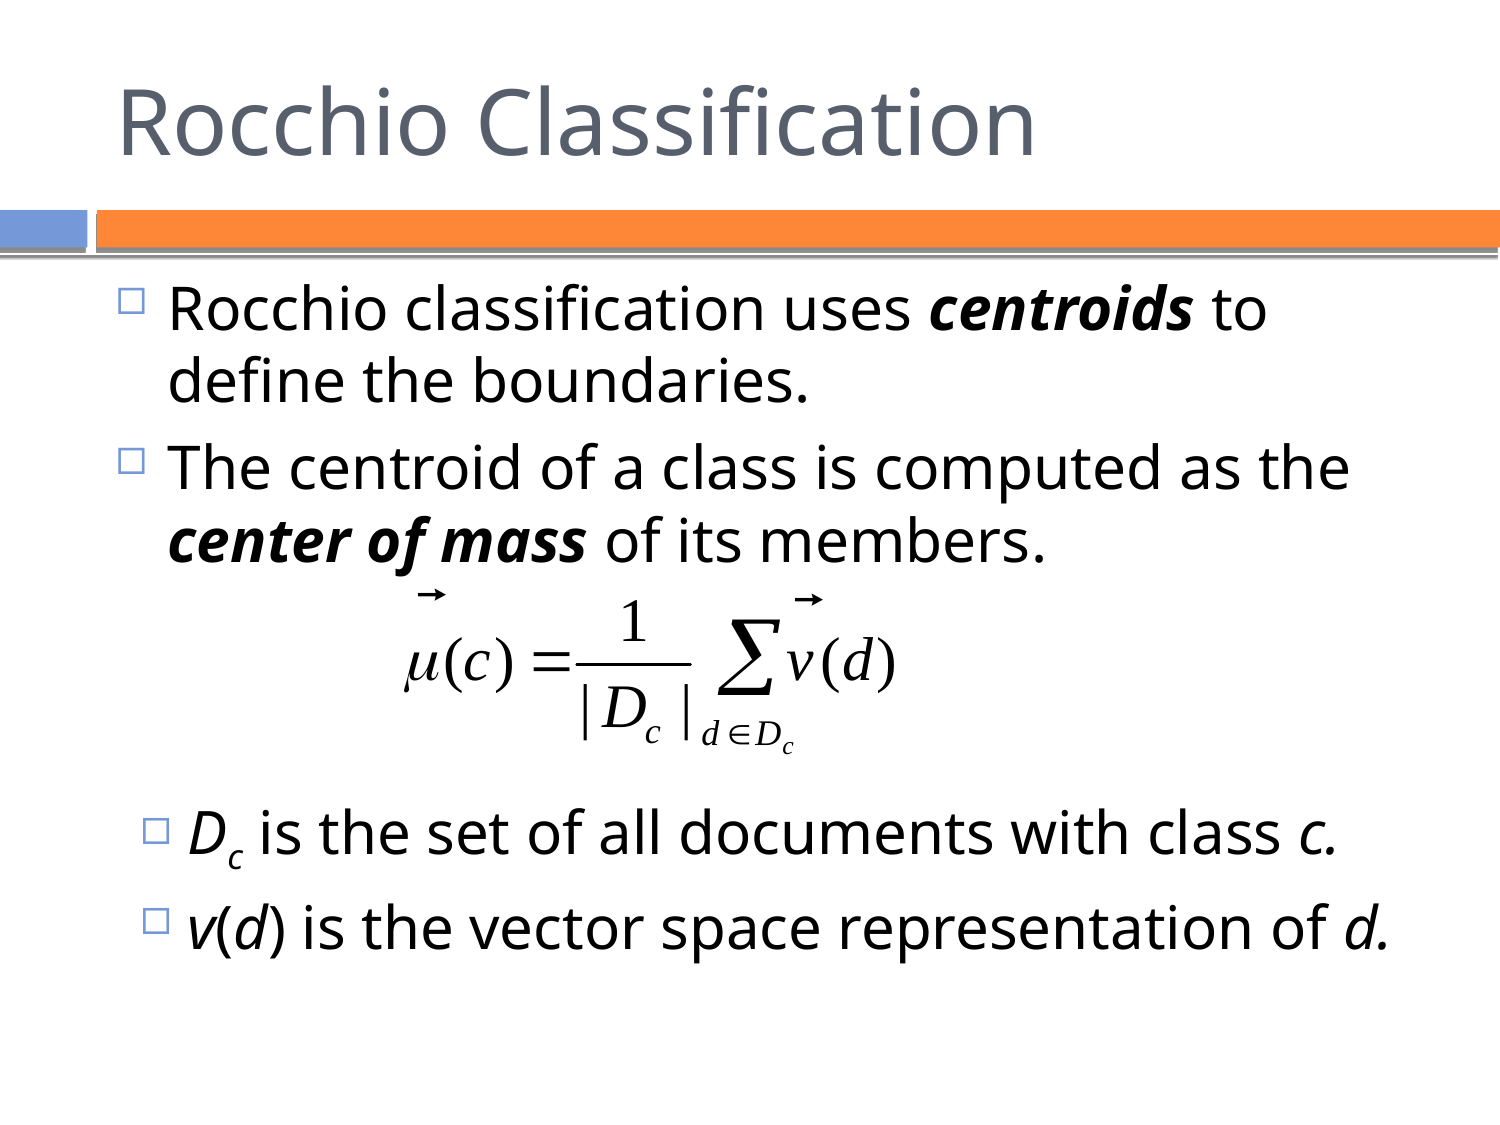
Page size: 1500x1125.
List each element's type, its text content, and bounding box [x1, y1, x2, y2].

list Rocchio classification uses centroids to define the boundaries. The centroid of a class is computed as the center of mass of its members. [100, 262, 1438, 600]
title Rocchio Classification [100, 37, 1438, 200]
chart [387, 587, 903, 763]
text_box Dc is the set of all documents with class c. v(d) is the vector space representation of d. [125, 787, 1463, 1088]
